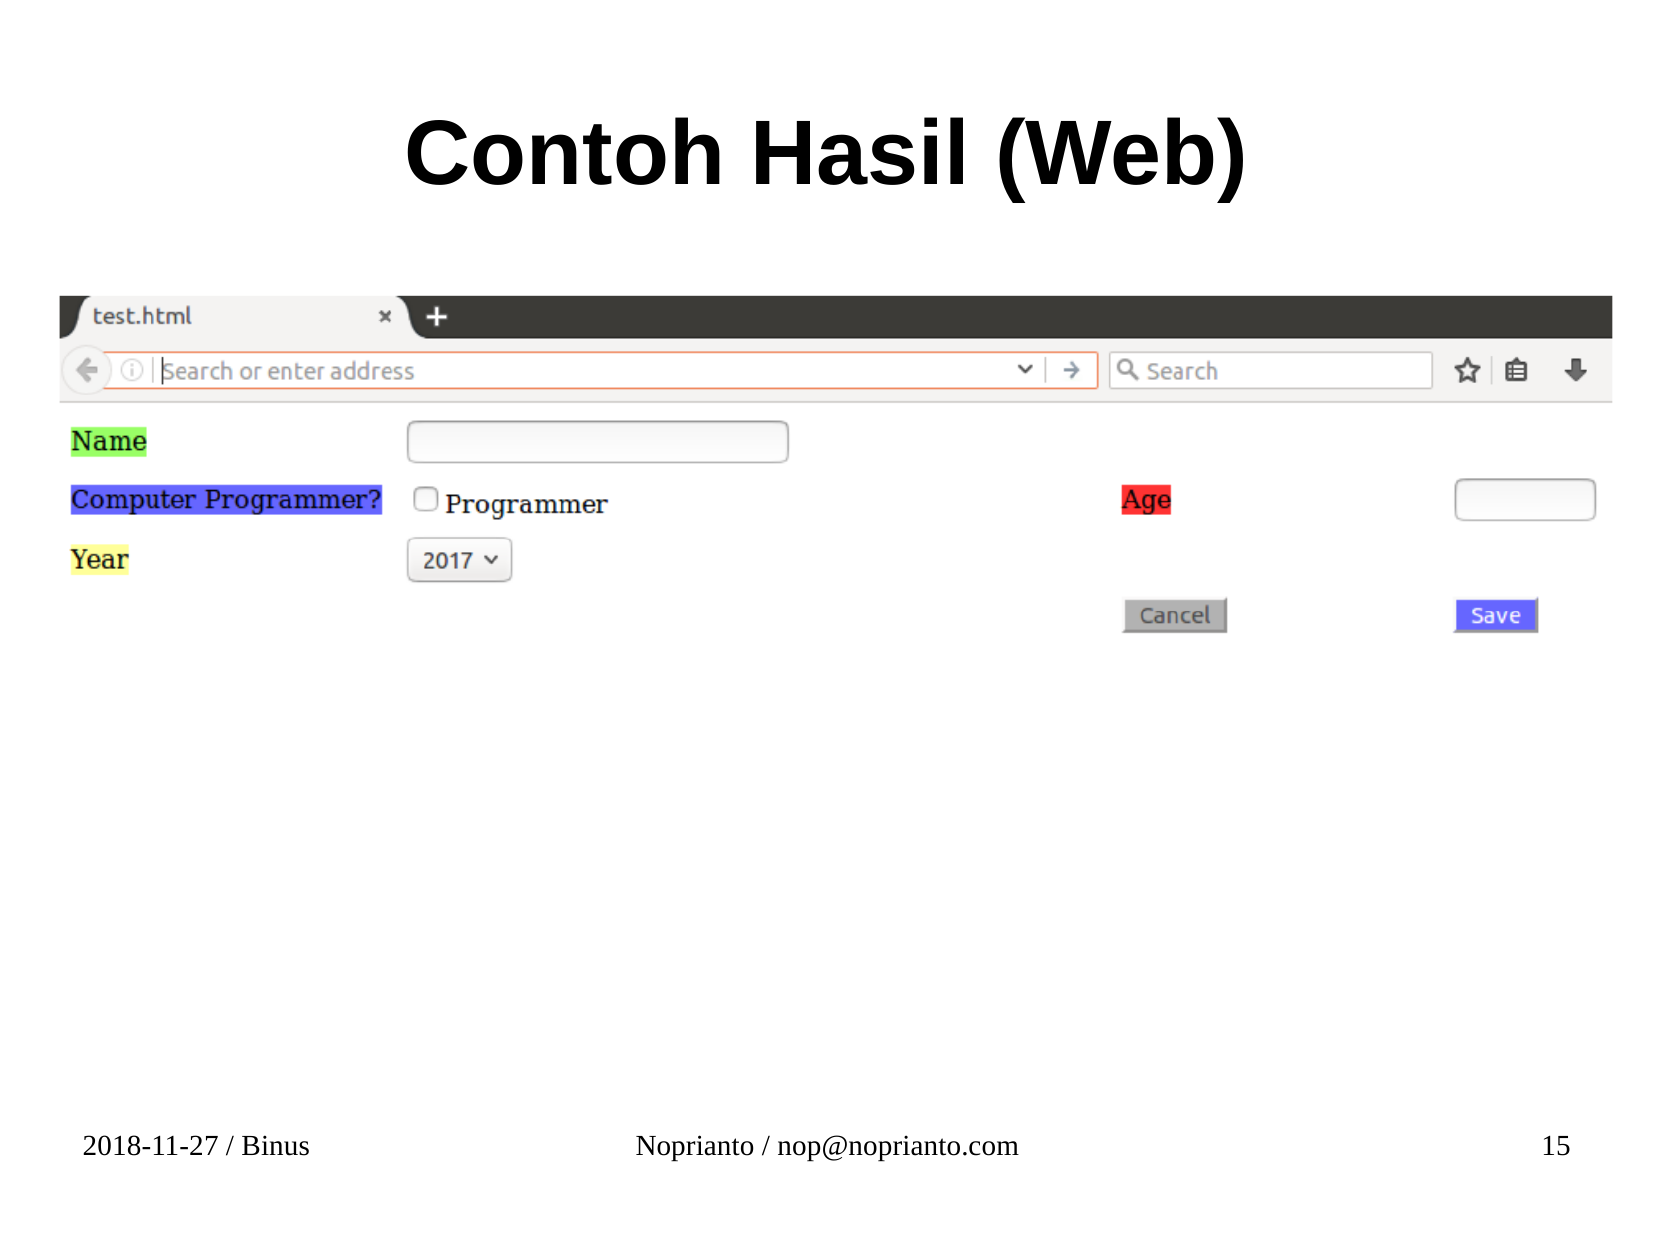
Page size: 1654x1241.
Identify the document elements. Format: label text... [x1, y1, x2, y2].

title Contoh Hasil (Web) [82, 49, 1571, 257]
picture [49, 284, 1621, 940]
